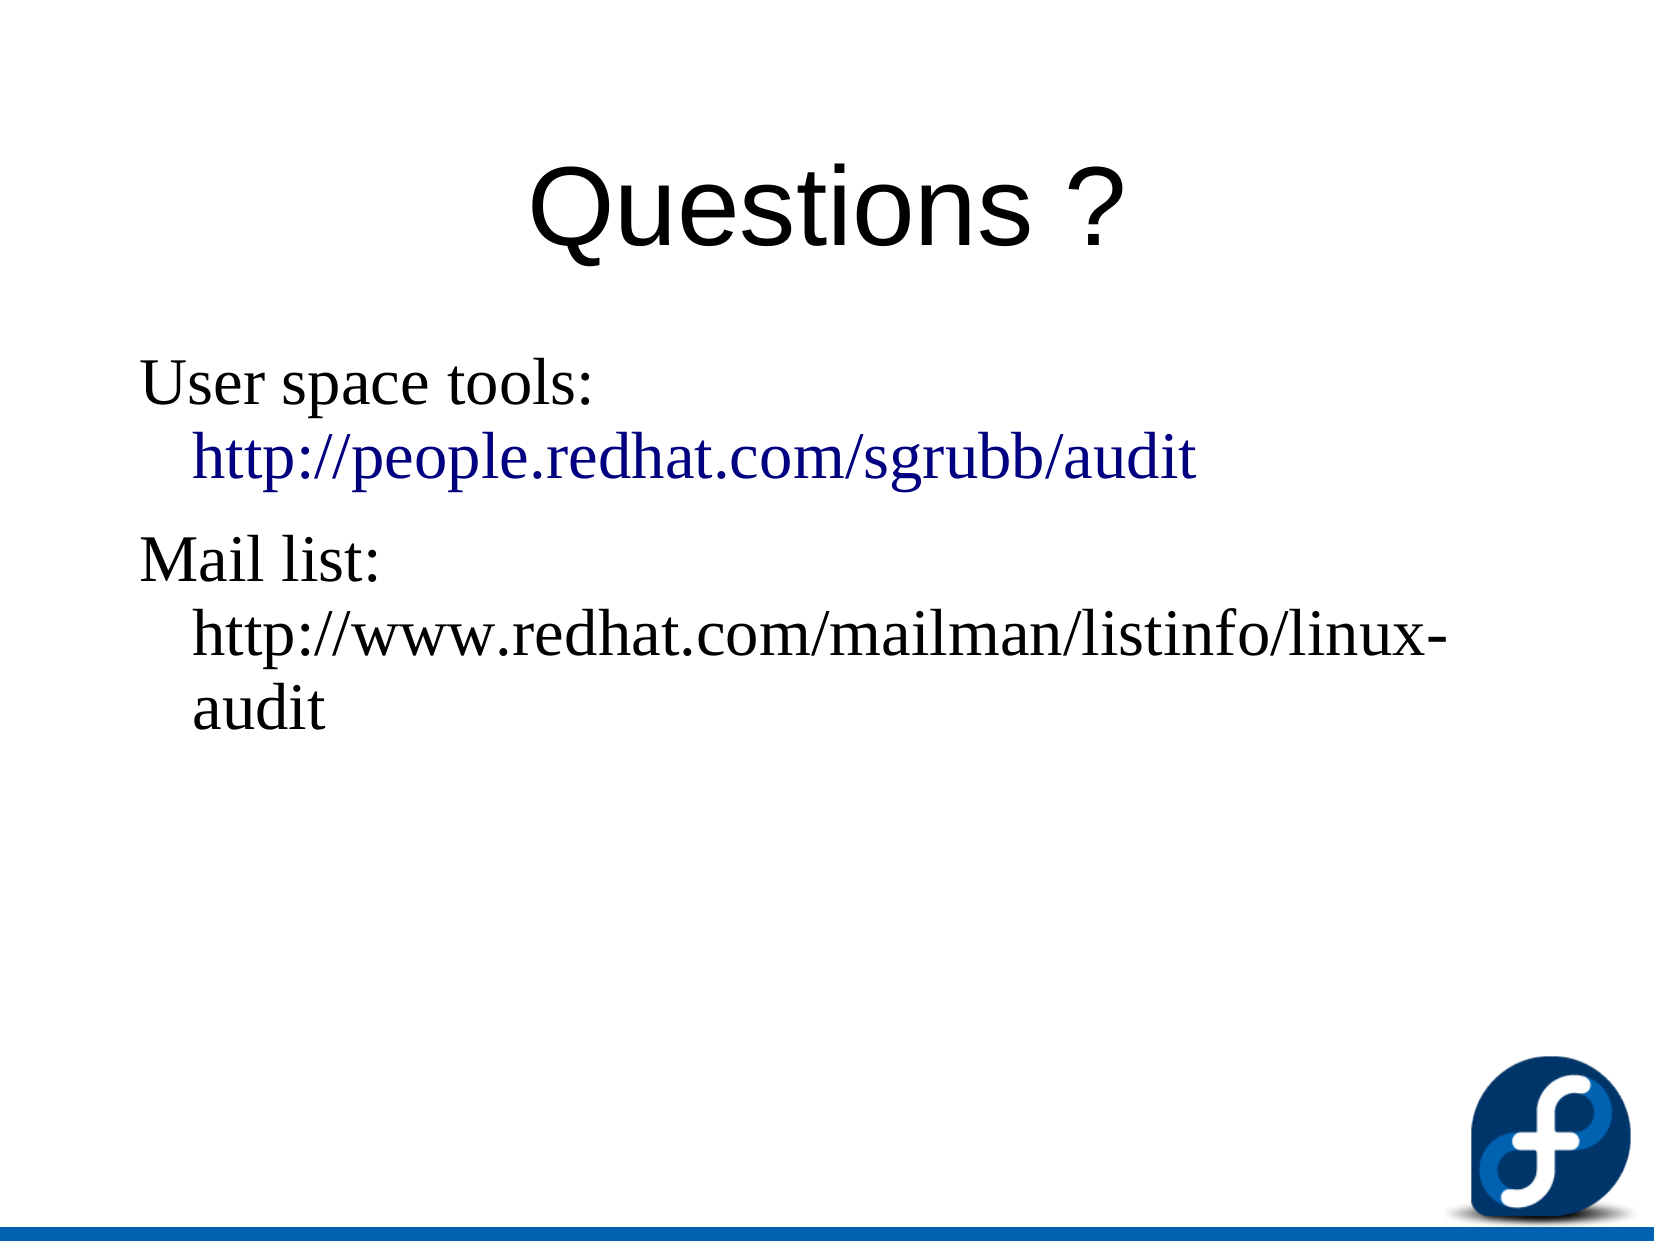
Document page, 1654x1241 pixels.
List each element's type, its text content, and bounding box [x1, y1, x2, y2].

picture [1438, 1055, 1645, 1229]
title Questions ? [121, 102, 1534, 310]
list User space tools: http://people.redhat.com/sgrubb/audit Mail list: http://www.redhat.com/mailman/listinfo/linux-audit [121, 344, 1534, 1127]
